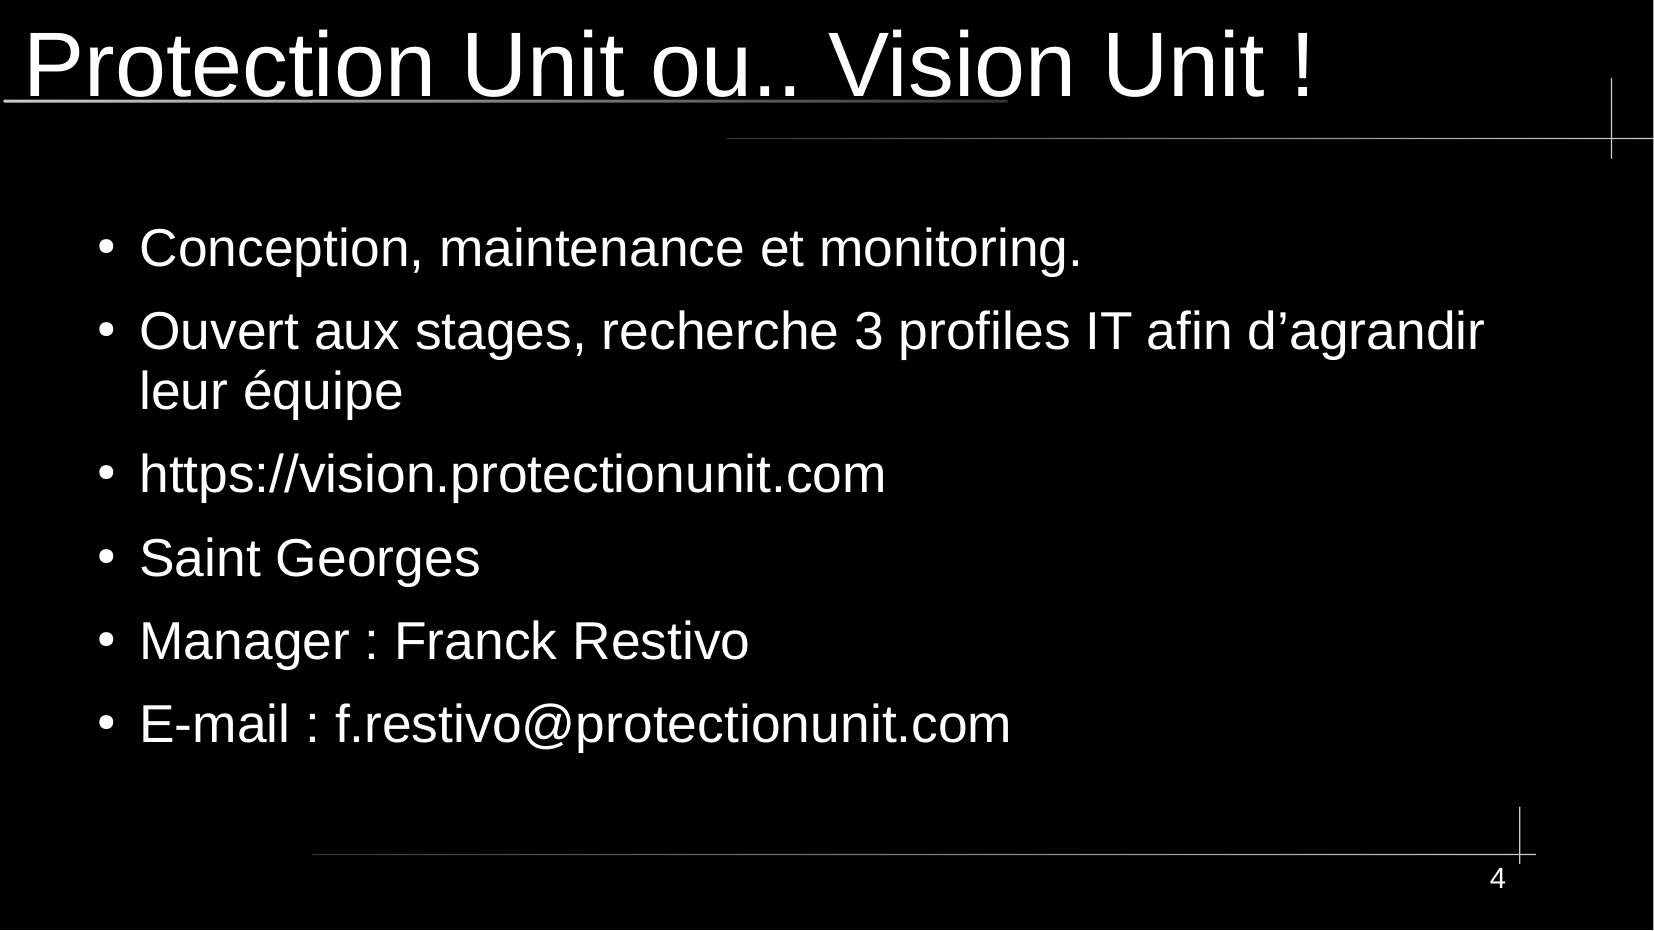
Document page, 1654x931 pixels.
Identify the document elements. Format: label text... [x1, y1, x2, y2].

title Protection Unit ou.. Vision Unit ! [23, 11, 1589, 119]
list Conception, maintenance et monitoring. Ouvert aux stages, recherche 3 profiles IT afin d’agrandir leur équipe https://vision.protectionunit.com Saint Georges Manager : Franck Restivo E-mail : f.restivo@protectionunit.com [82, 217, 1571, 758]
